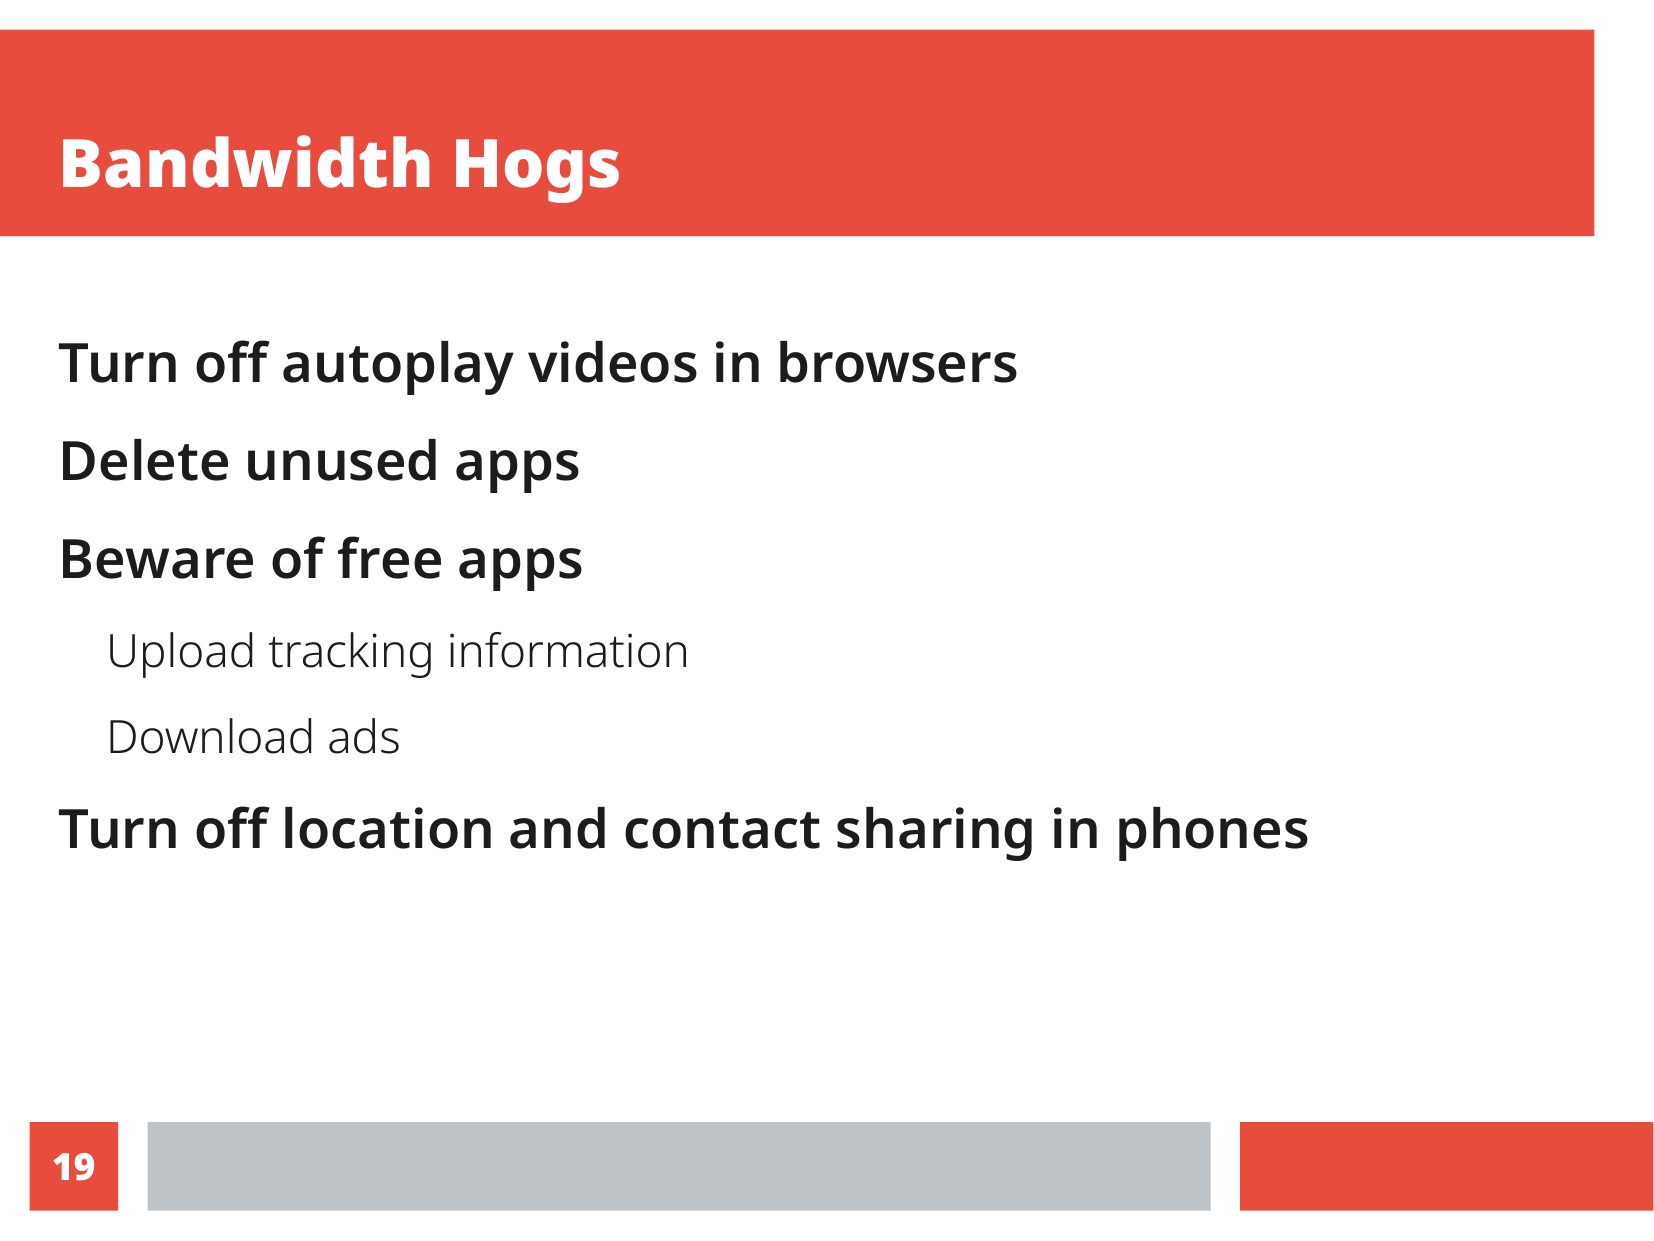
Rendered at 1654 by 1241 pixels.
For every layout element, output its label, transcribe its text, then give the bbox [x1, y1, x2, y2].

list Turn off autoplay videos in browsers Delete unused apps Beware of free apps Upload tracking information Download ads Turn off location and contact sharing in phones [59, 324, 1565, 1093]
title Bandwidth Hogs [59, 59, 1595, 207]
